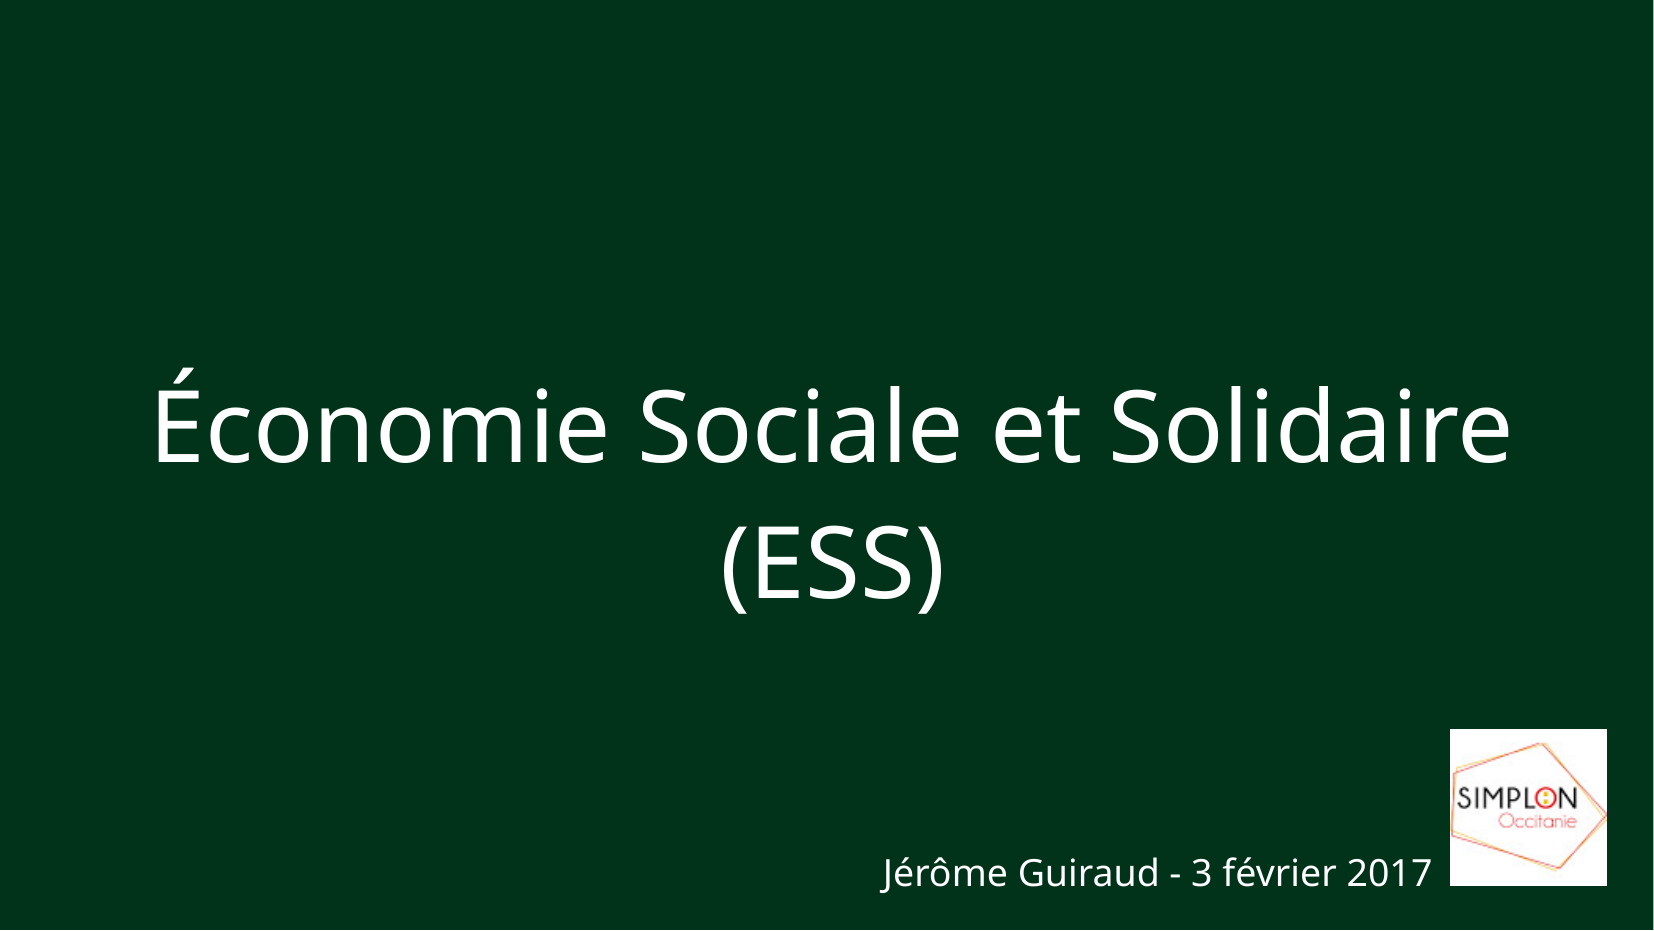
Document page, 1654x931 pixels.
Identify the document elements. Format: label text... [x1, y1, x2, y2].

text_box Économie Sociale et Solidaire (ESS) [94, 347, 1571, 588]
text_box Jérôme Guiraud - 3 février 2017 [868, 838, 1506, 931]
picture [1450, 729, 1607, 886]
